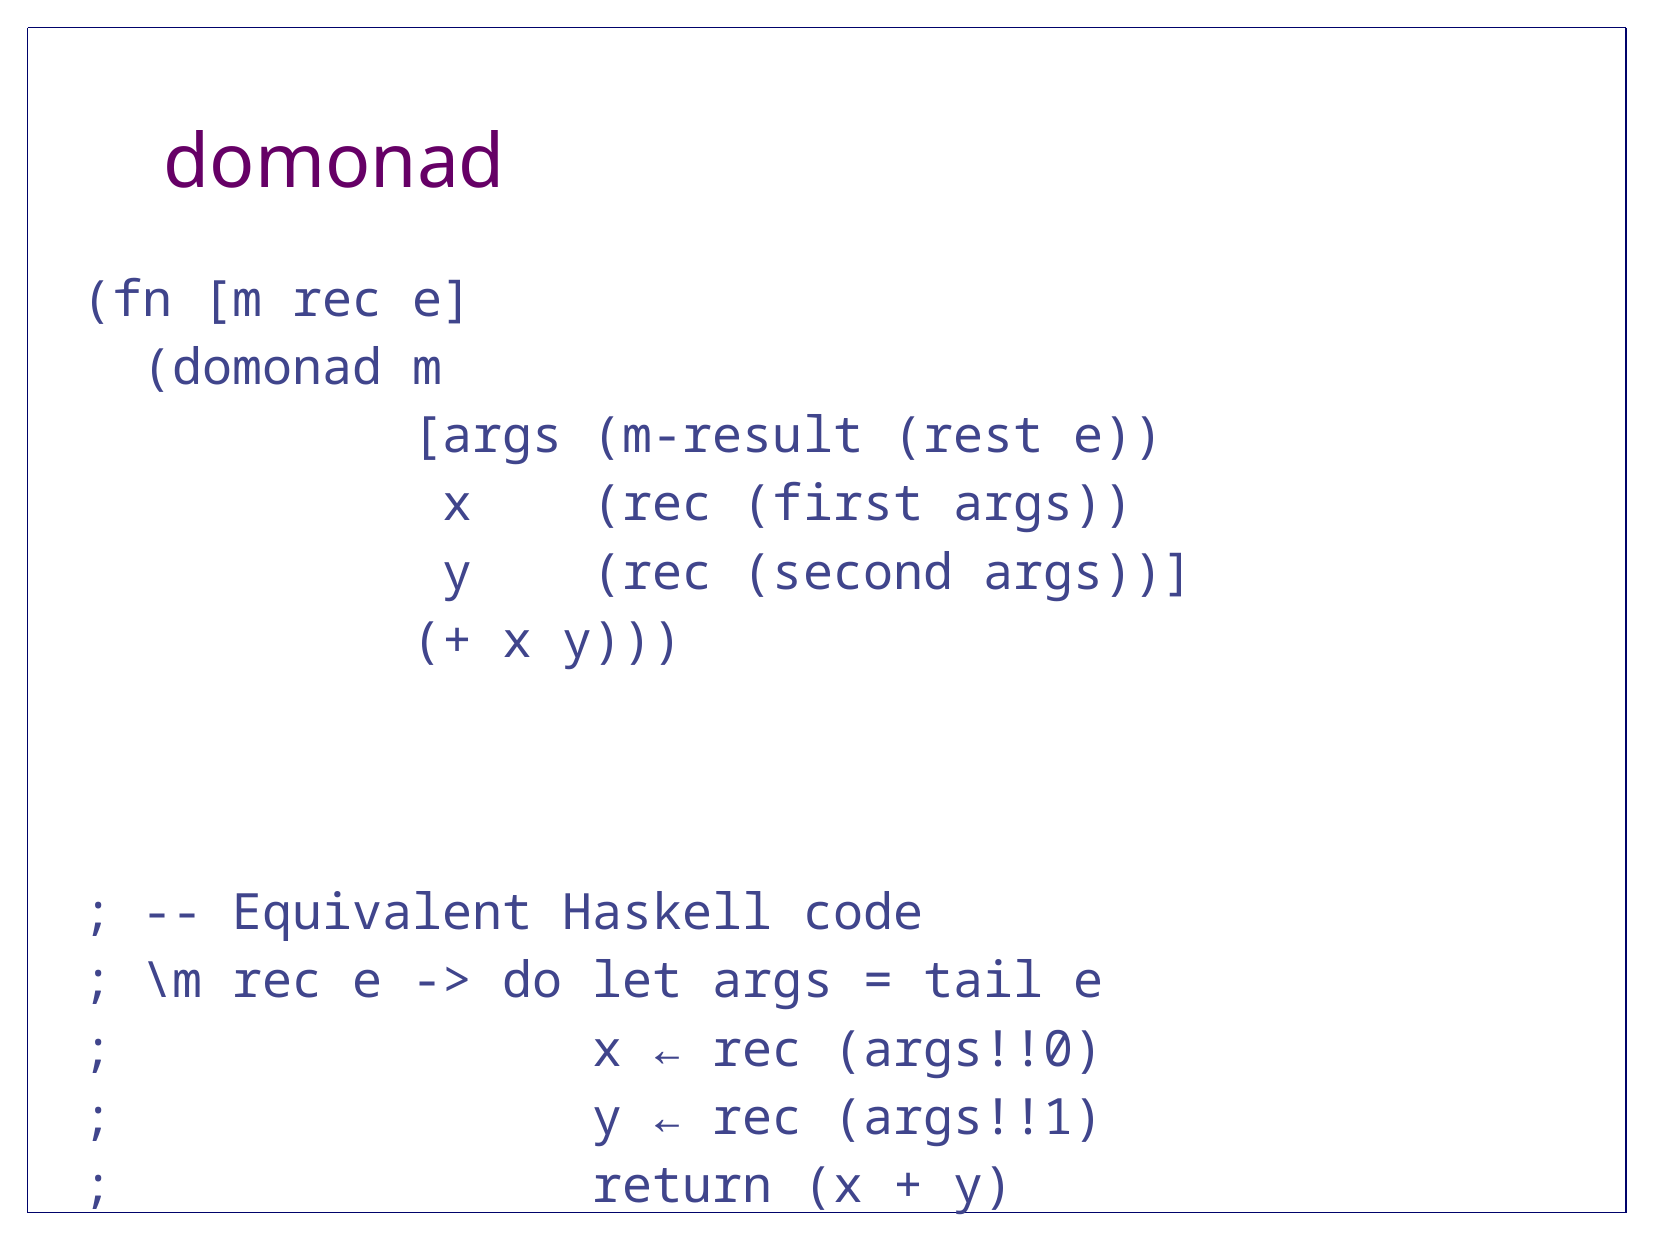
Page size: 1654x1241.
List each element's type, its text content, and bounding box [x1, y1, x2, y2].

title domonad [163, 54, 1528, 262]
text_box [0, 255, 389, 416]
list (fn [m rec e] (domonad m [args (m-result (rest e)) x (rec (first args)) y (rec (second args))] (+ x y))) ; -- Equivalent Haskell code ; \m rec e -> do let args = tail e ; x ← rec (args!!0) ; y ← rec (args!!1) ; return (x + y) [82, 262, 1571, 1201]
